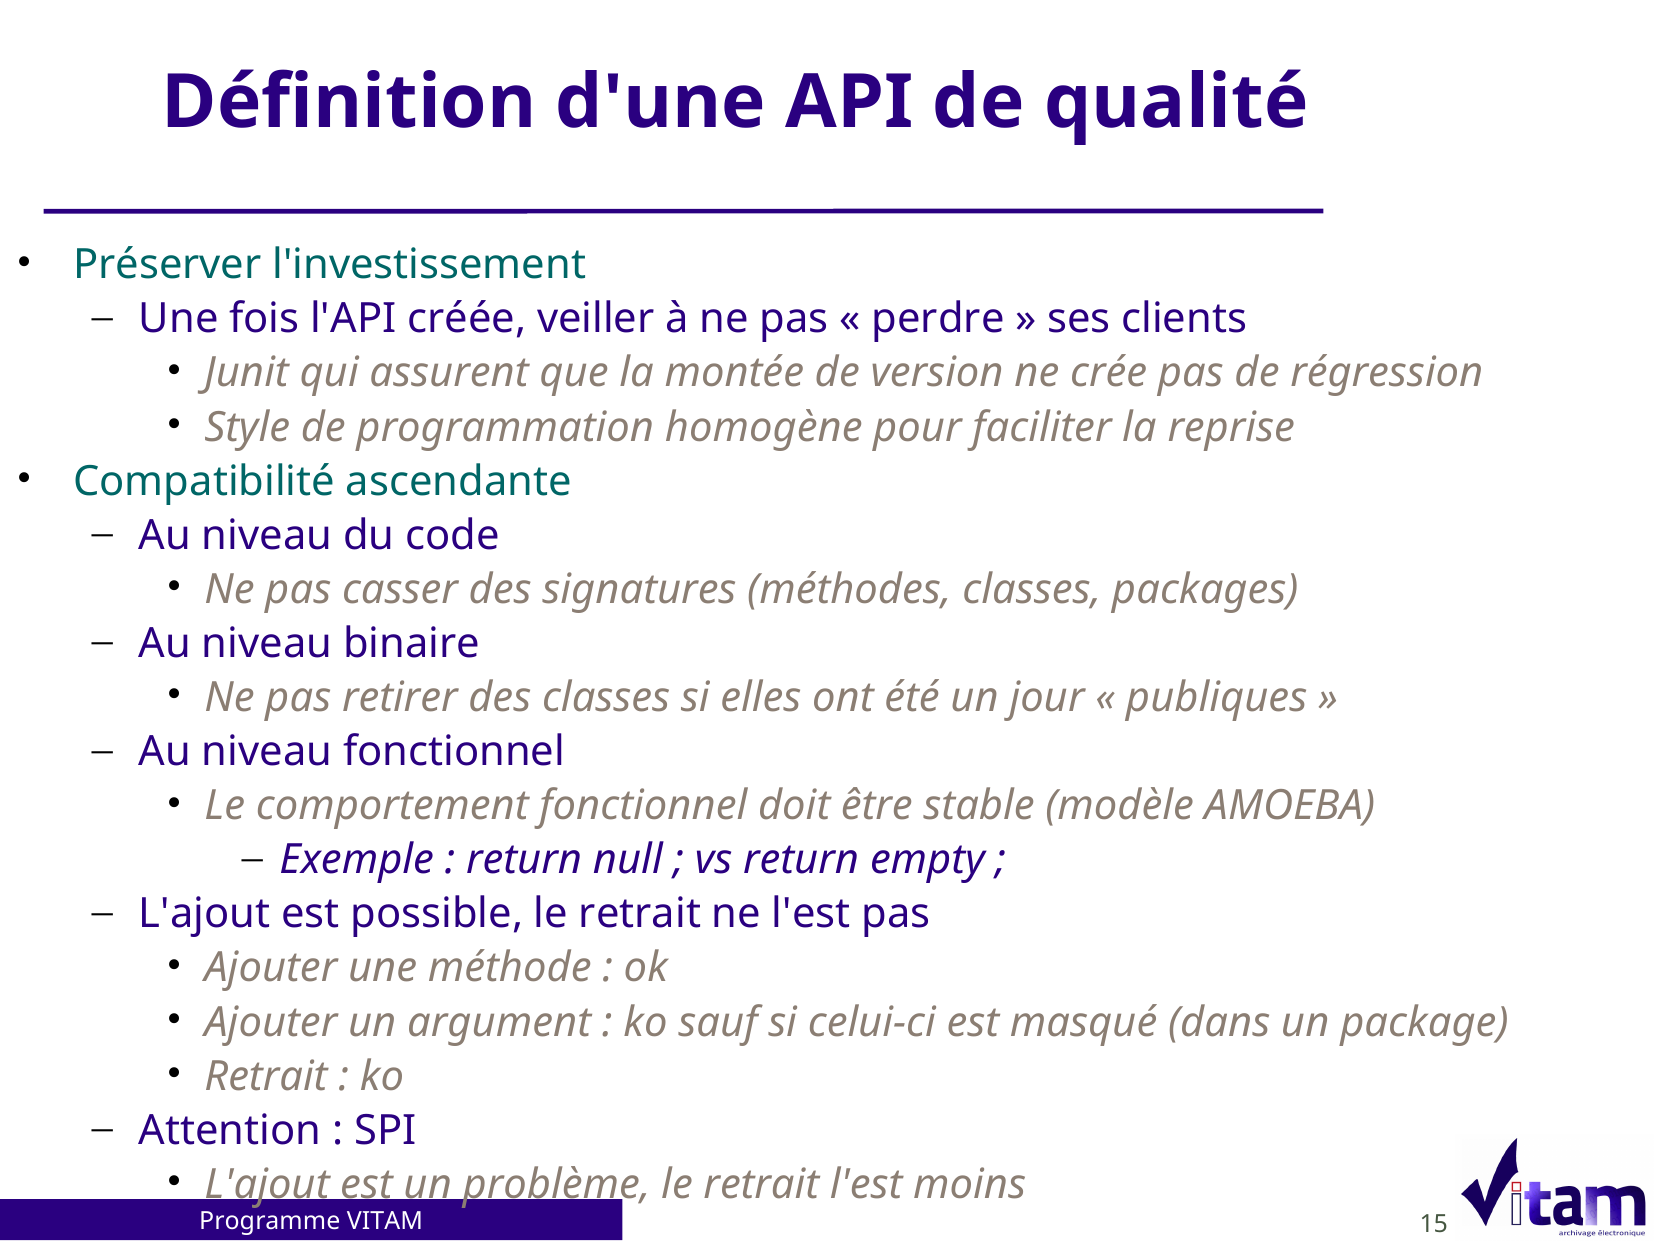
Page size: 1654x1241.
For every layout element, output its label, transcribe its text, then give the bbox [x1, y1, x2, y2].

list Préserver l'investissement Une fois l'API créée, veiller à ne pas « perdre » ses clients Junit qui assurent que la montée de version ne crée pas de régression Style de programmation homogène pour faciliter la reprise Compatibilité ascendante Au niveau du code Ne pas casser des signatures (méthodes, classes, packages) Au niveau binaire Ne pas retirer des classes si elles ont été un jour « publiques » Au niveau fonctionnel Le comportement fonctionnel doit être stable (modèle AMOEBA) Exemple : return null ; vs return empty ; L'ajout est possible, le retrait ne l'est pas Ajouter une méthode : ok Ajouter un argument : ko sauf si celui-ci est masqué (dans un package) Retrait : ko Attention : SPI L'ajout est un problème, le retrait l'est moins [2, 227, 1642, 1185]
picture [1455, 1134, 1654, 1241]
title Définition d'une API de qualité [147, 22, 1628, 179]
